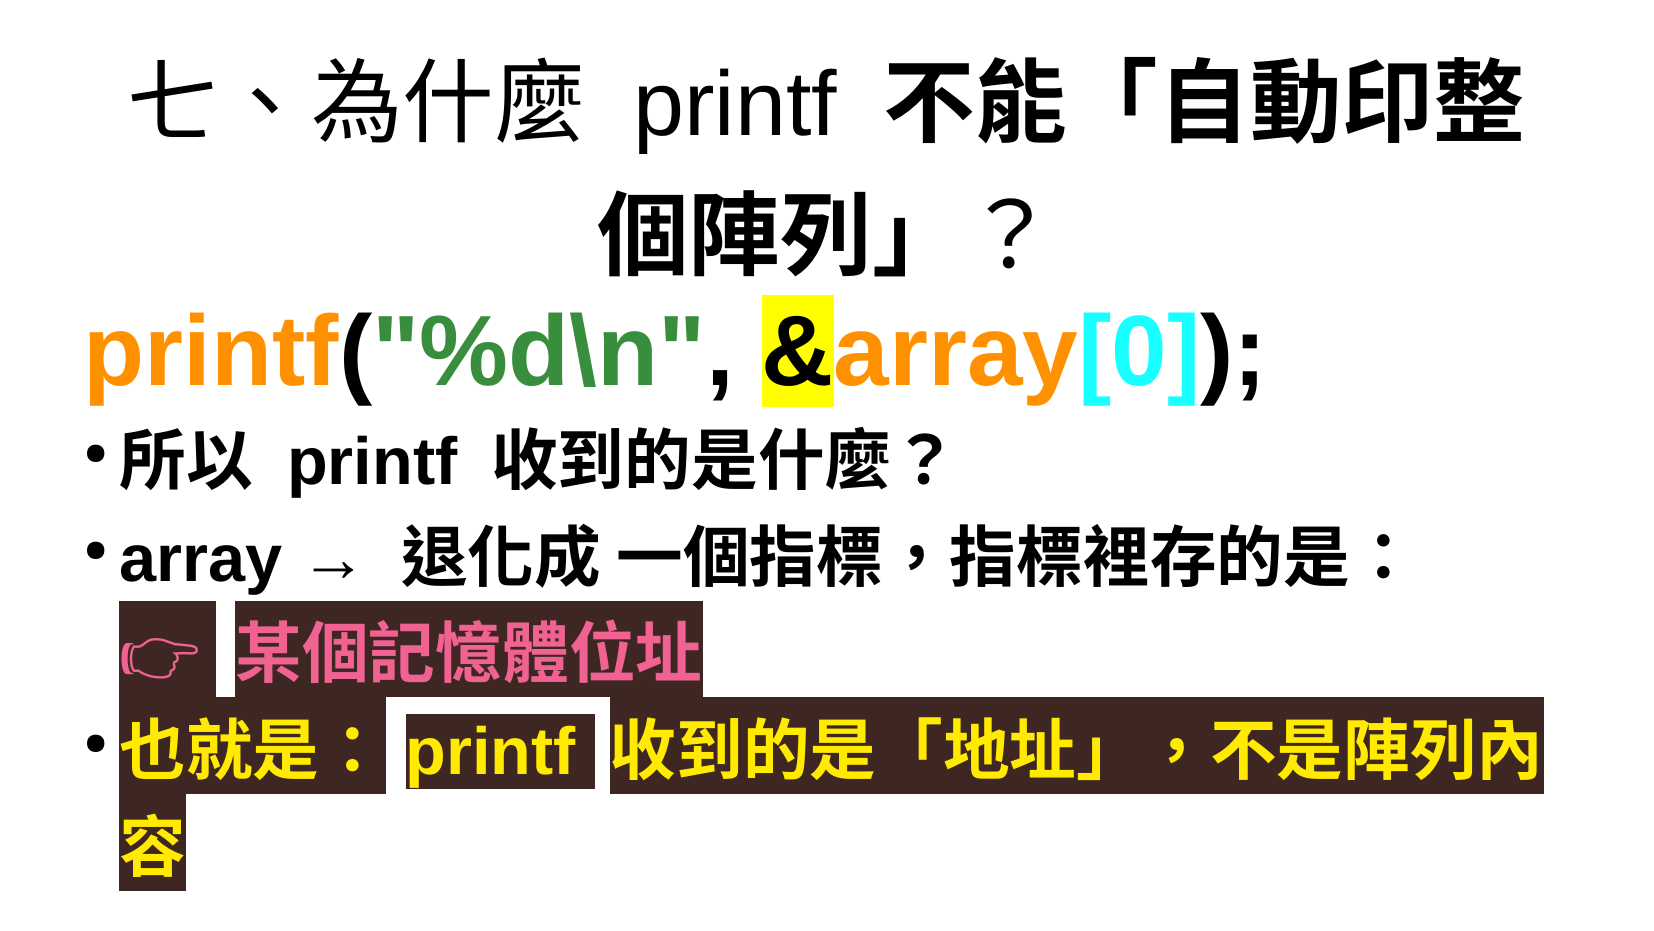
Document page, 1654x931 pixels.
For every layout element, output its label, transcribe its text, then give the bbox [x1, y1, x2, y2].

title 七、為什麼 printf 不能「自動印整個陣列」？ [82, 29, 1571, 296]
subtitle printf("%d\n", &array[0]); 所以 printf 收到的是什麼？ array → 退化成 一個指標，指標裡存的是： 👉 某個記憶體位址 也就是：printf 收到的是「地址」，不是陣列內容 [83, 295, 1572, 891]
